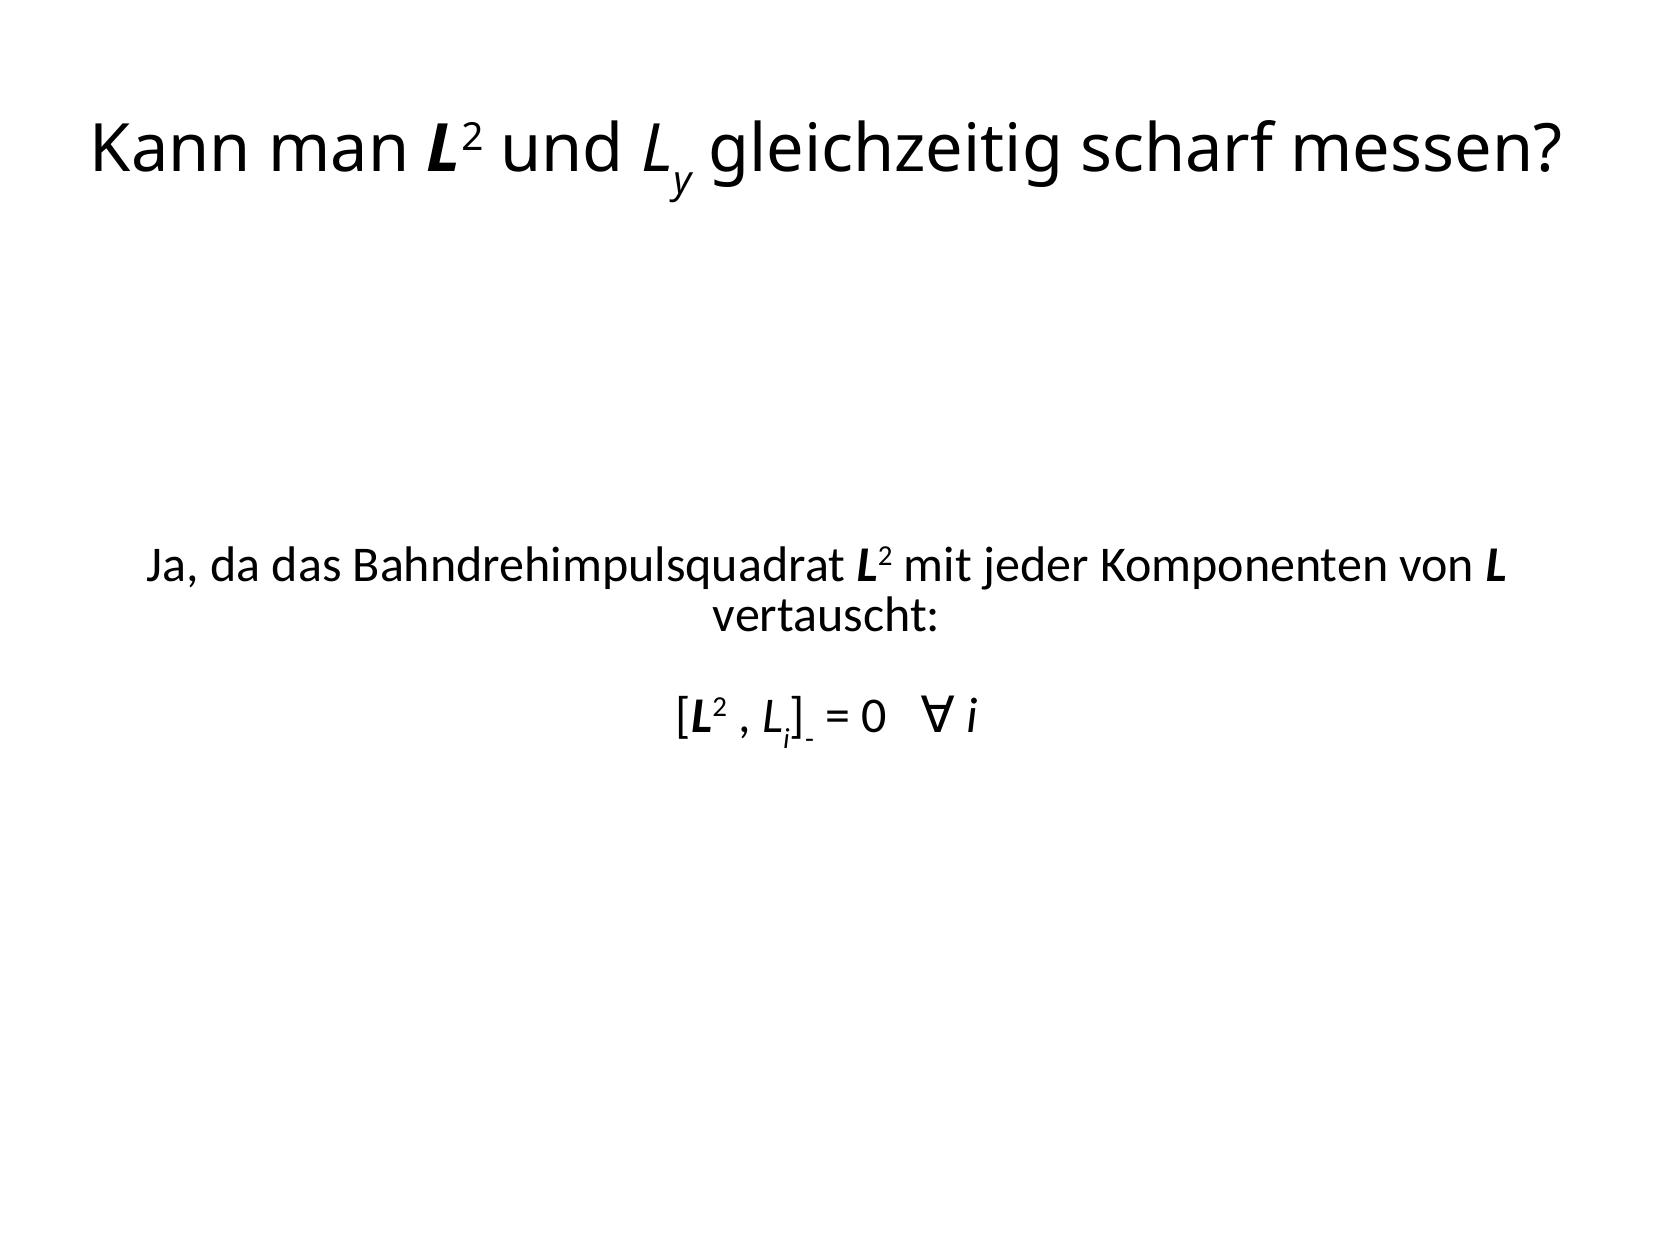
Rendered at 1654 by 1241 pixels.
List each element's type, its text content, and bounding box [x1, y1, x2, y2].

title Kann man L2 und Ly gleichzeitig scharf messen? [82, 49, 1571, 257]
subtitle Ja, da das Bahndrehimpulsquadrat L2 mit jeder Komponenten von L vertauscht: [L2 , Li]- = 0 ∀ i [82, 290, 1571, 1010]
